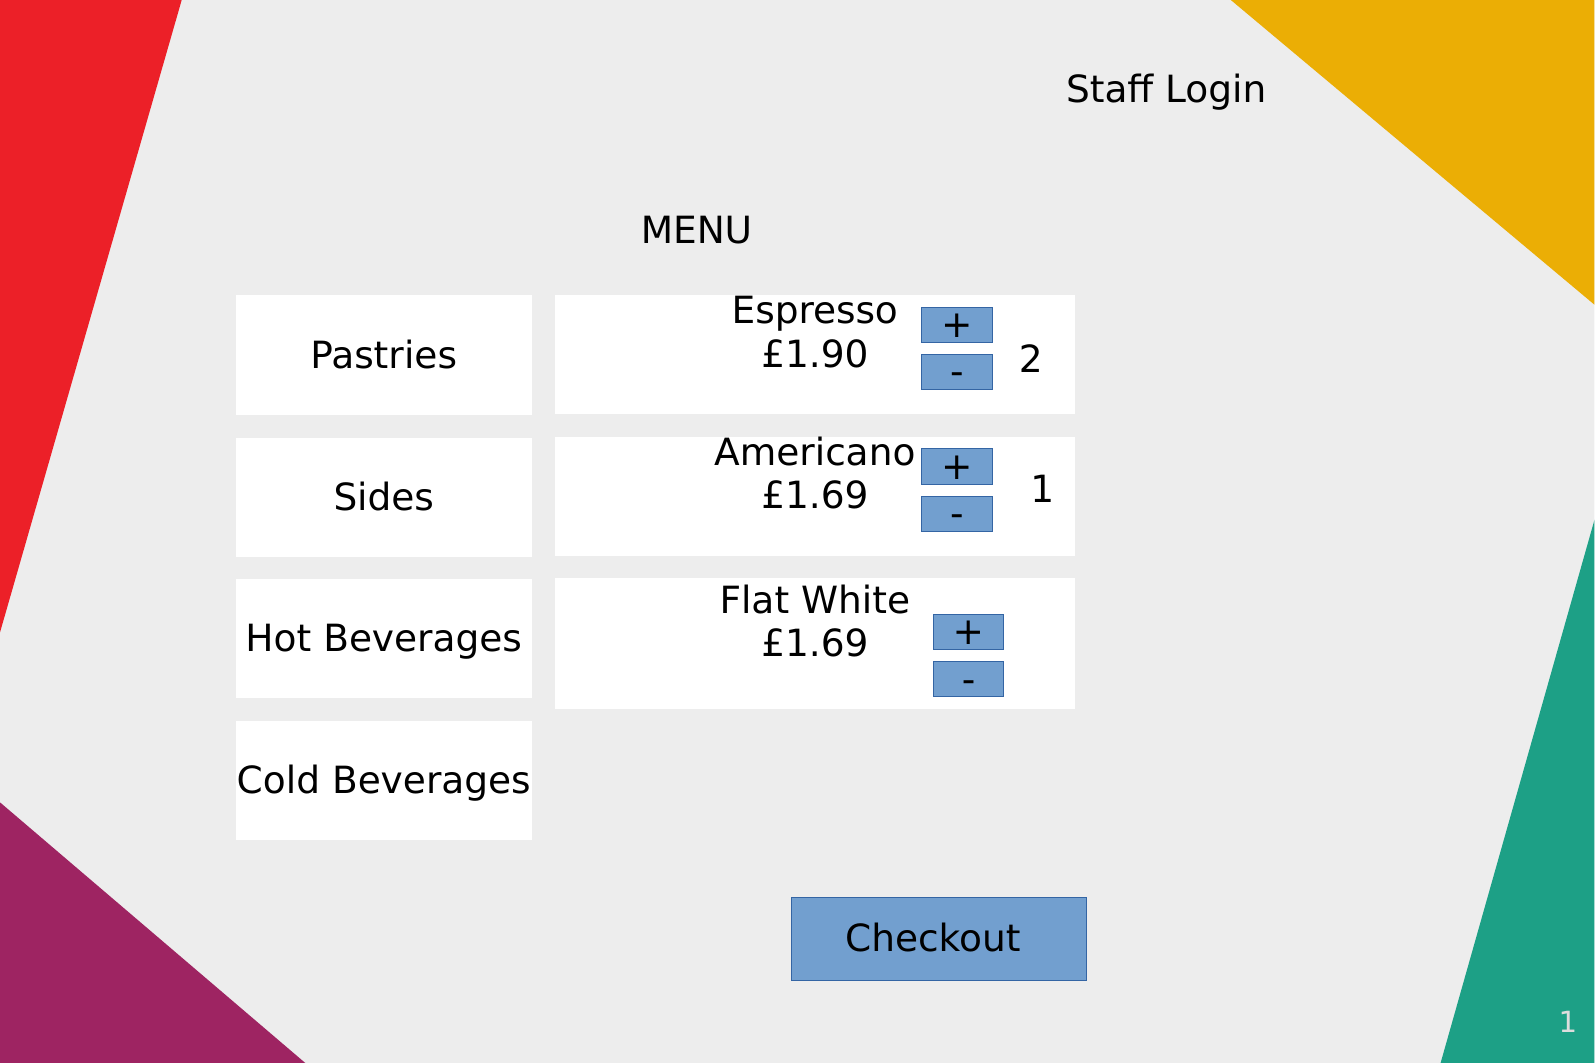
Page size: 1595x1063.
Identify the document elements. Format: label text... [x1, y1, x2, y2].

text_box MENU [625, 201, 768, 260]
text_box 1 [1015, 460, 1052, 519]
text_box Checkout [791, 897, 1087, 981]
text_box Espresso £1.90 [555, 295, 1075, 414]
text_box 2 [1003, 330, 1040, 390]
text_box + [933, 614, 1004, 650]
text_box Staff Login [1051, 60, 1282, 119]
text_box + [921, 307, 993, 343]
text_box Flat White £1.69 [555, 578, 1075, 709]
text_box - [921, 496, 993, 532]
text_box Americano £1.69 [555, 437, 1075, 556]
text_box + [921, 448, 993, 485]
text_box - [933, 661, 1004, 697]
text_box Pastries [236, 295, 532, 415]
text_box Sides [236, 438, 532, 557]
text_box - [921, 354, 993, 390]
text_box Cold Beverages [236, 721, 532, 840]
text_box Hot Beverages [236, 579, 532, 698]
